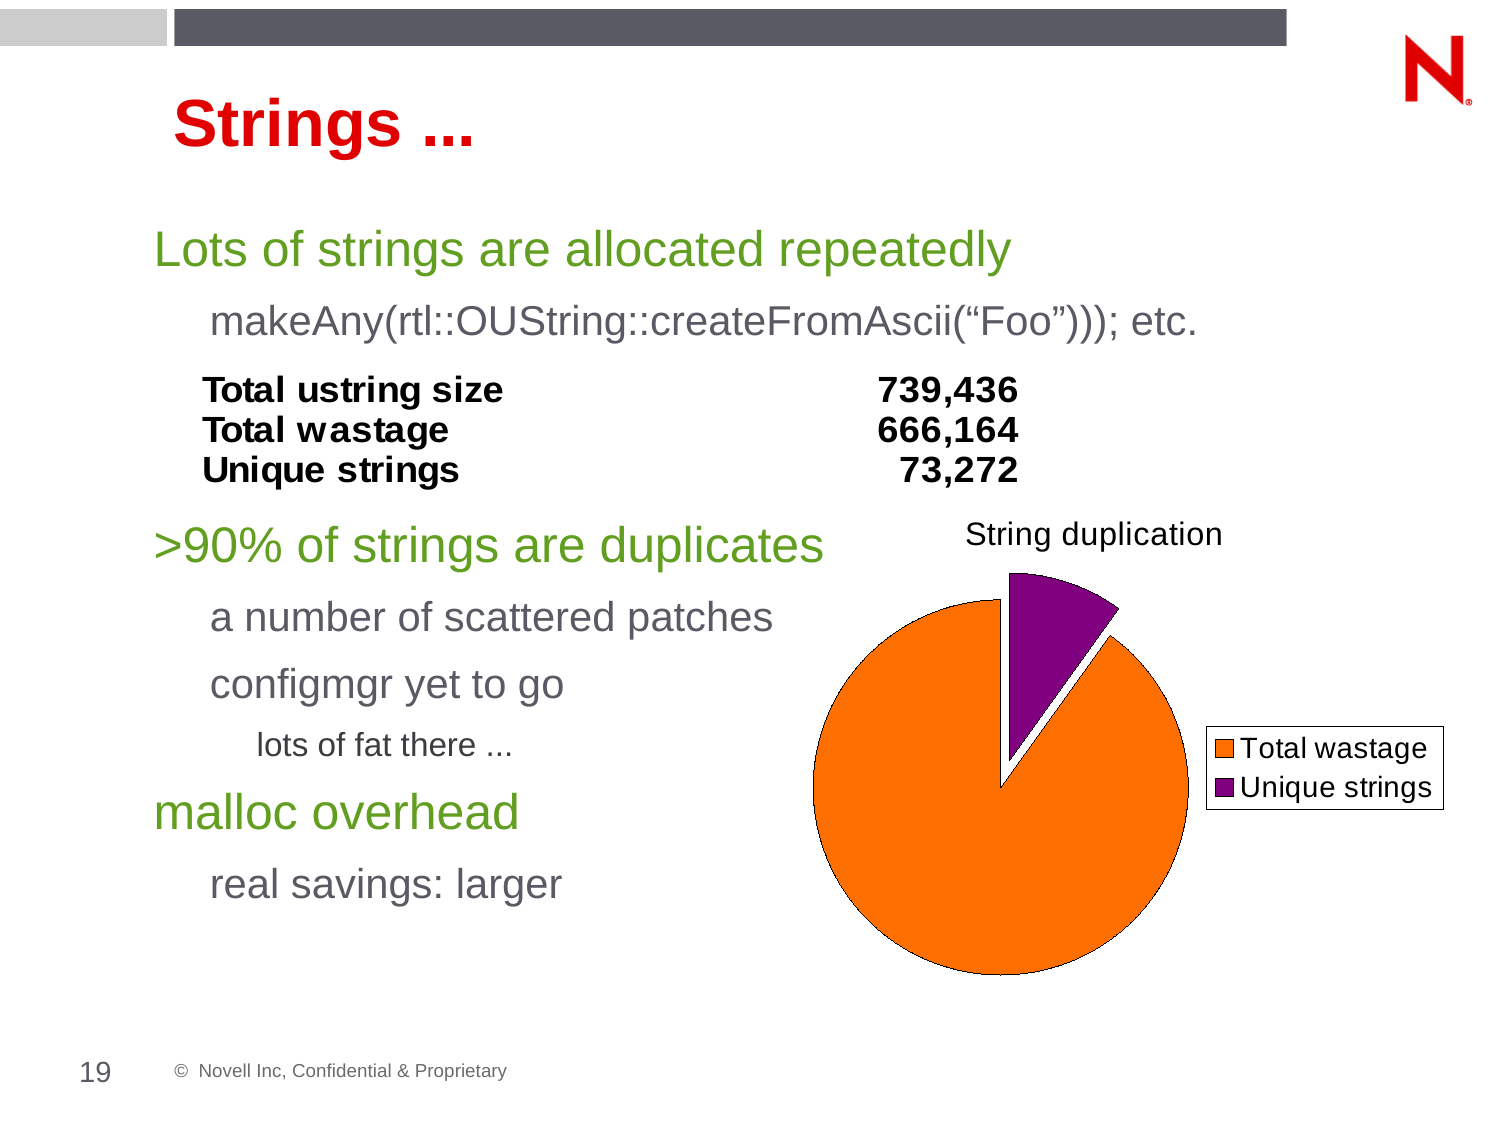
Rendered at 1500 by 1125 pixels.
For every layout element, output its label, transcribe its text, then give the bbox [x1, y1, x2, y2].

list Lots of strings are allocated repeatedly makeAny(rtl::OUString::createFromAscii(“Foo”))); etc. >90% of strings are duplicates a number of scattered patches configmgr yet to go lots of fat there ... malloc overhead real savings: larger [153, 218, 1394, 950]
picture [1403, 32, 1473, 107]
chart [198, 372, 1028, 497]
chart [721, 496, 1446, 1004]
title Strings ... [173, 41, 1395, 205]
